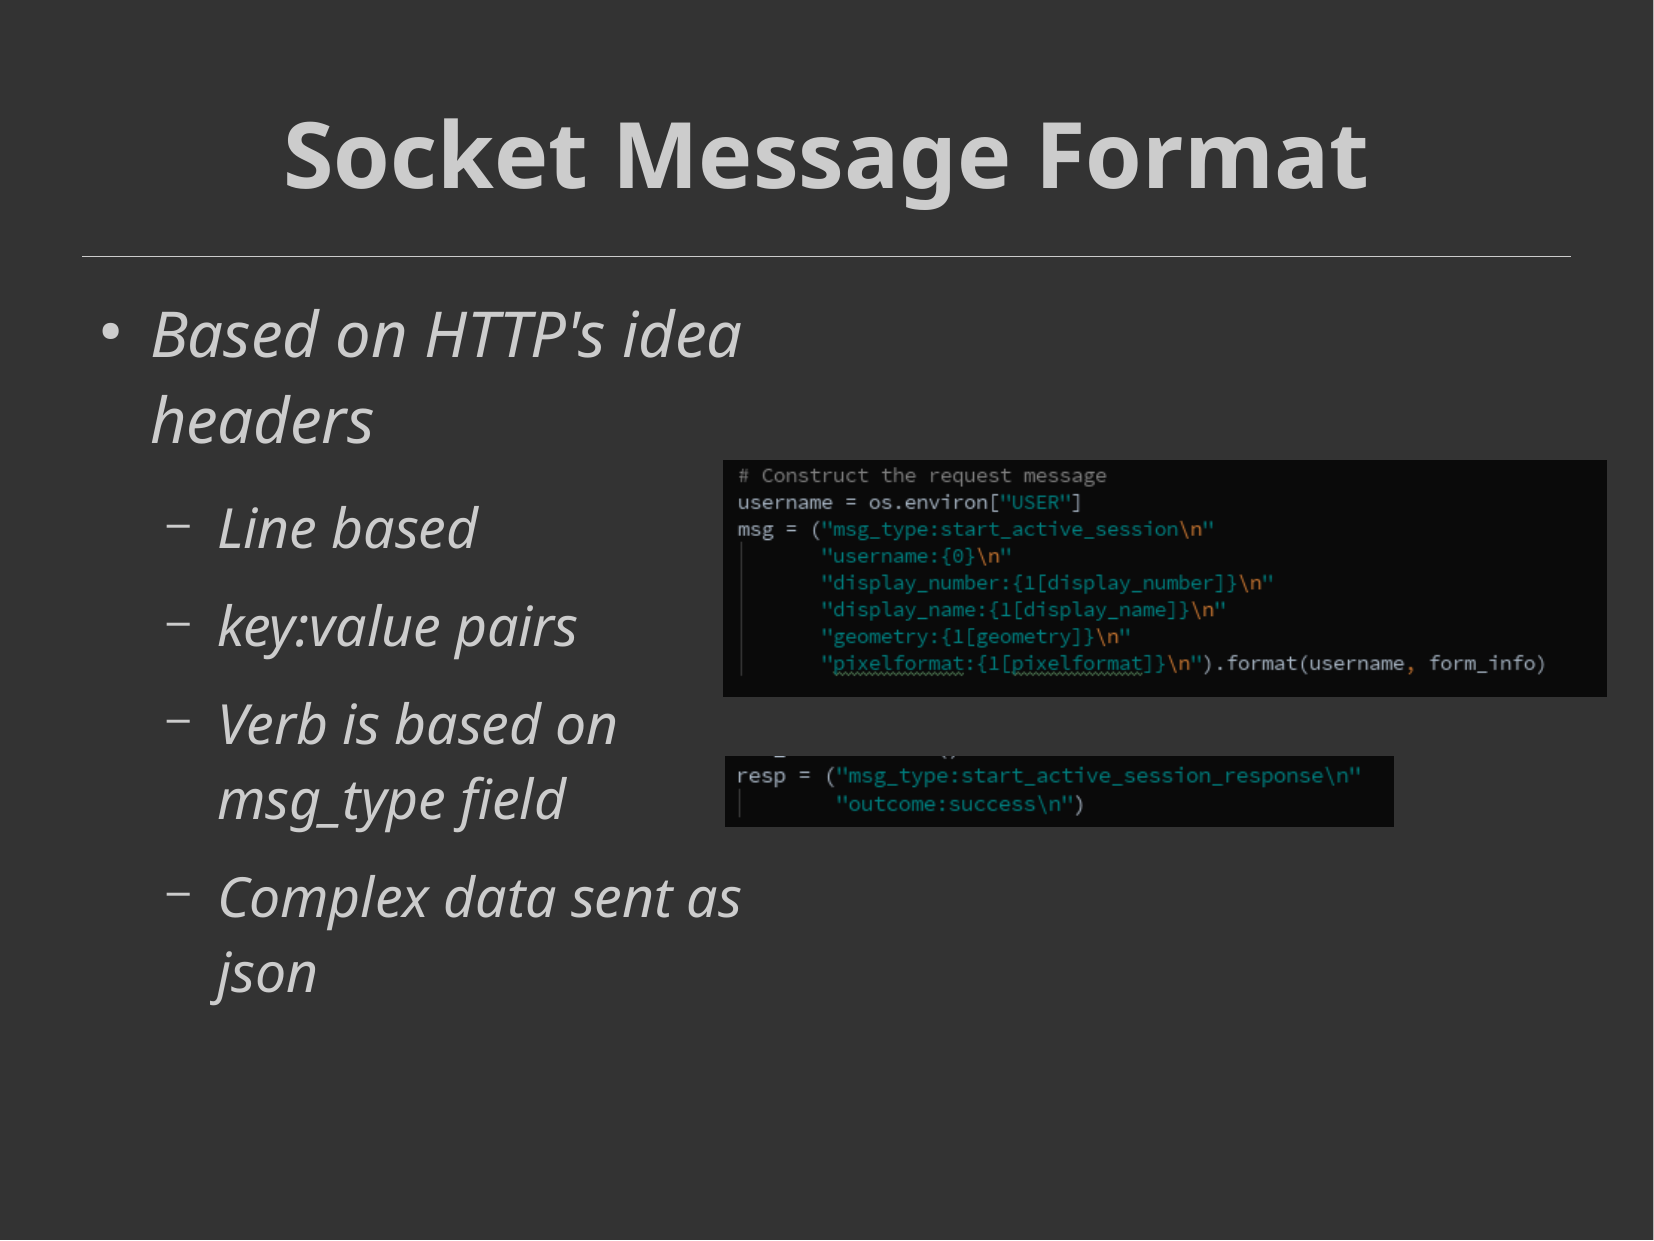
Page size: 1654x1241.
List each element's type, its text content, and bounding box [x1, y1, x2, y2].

picture [725, 756, 1394, 827]
title Socket Message Format [82, 49, 1571, 257]
picture [723, 460, 1607, 697]
list Based on HTTP's idea headers Line based key:value pairs Verb is based on msg_type field Complex data sent as json [82, 290, 809, 1010]
